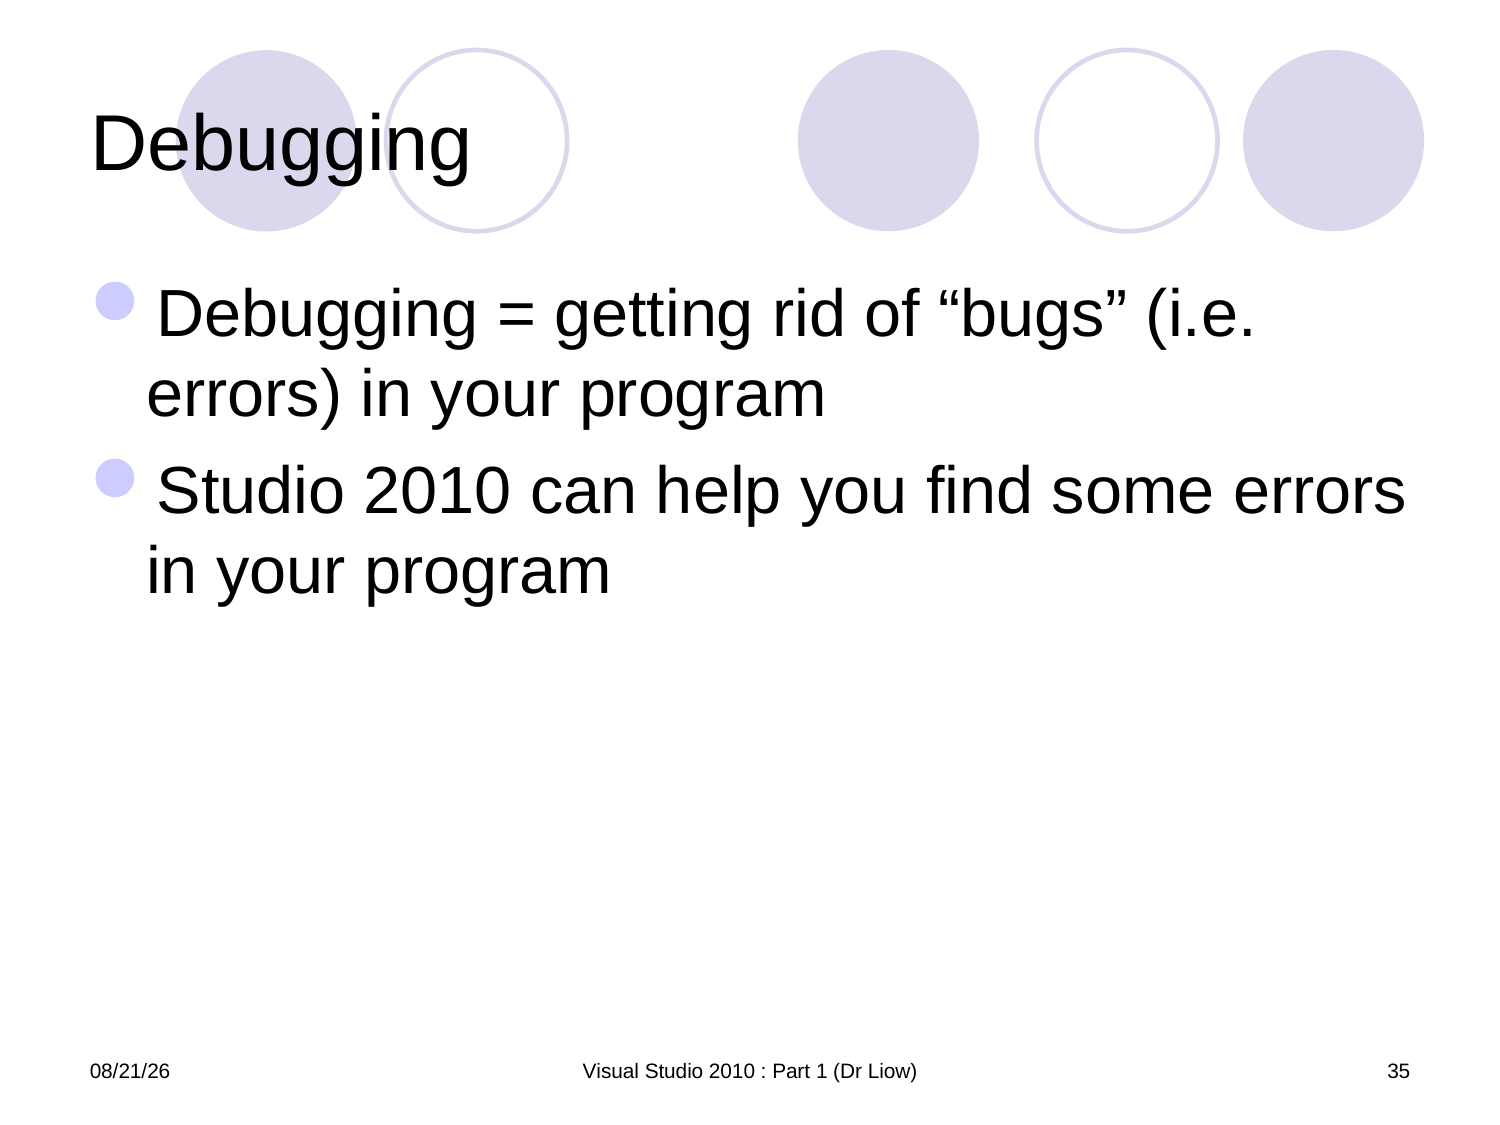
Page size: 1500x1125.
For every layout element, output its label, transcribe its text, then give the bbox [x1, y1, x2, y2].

text_box <number> [1074, 1049, 1426, 1101]
title Debugging [75, 45, 1426, 233]
text_box Visual Studio 2010 : Part 1 (Dr Liow) [512, 1049, 988, 1101]
text_box 08/22/12 [74, 1049, 426, 1101]
list Debugging = getting rid of “bugs” (i.e. errors) in your program Studio 2010 can help you find some errors in your program [75, 262, 1426, 1006]
